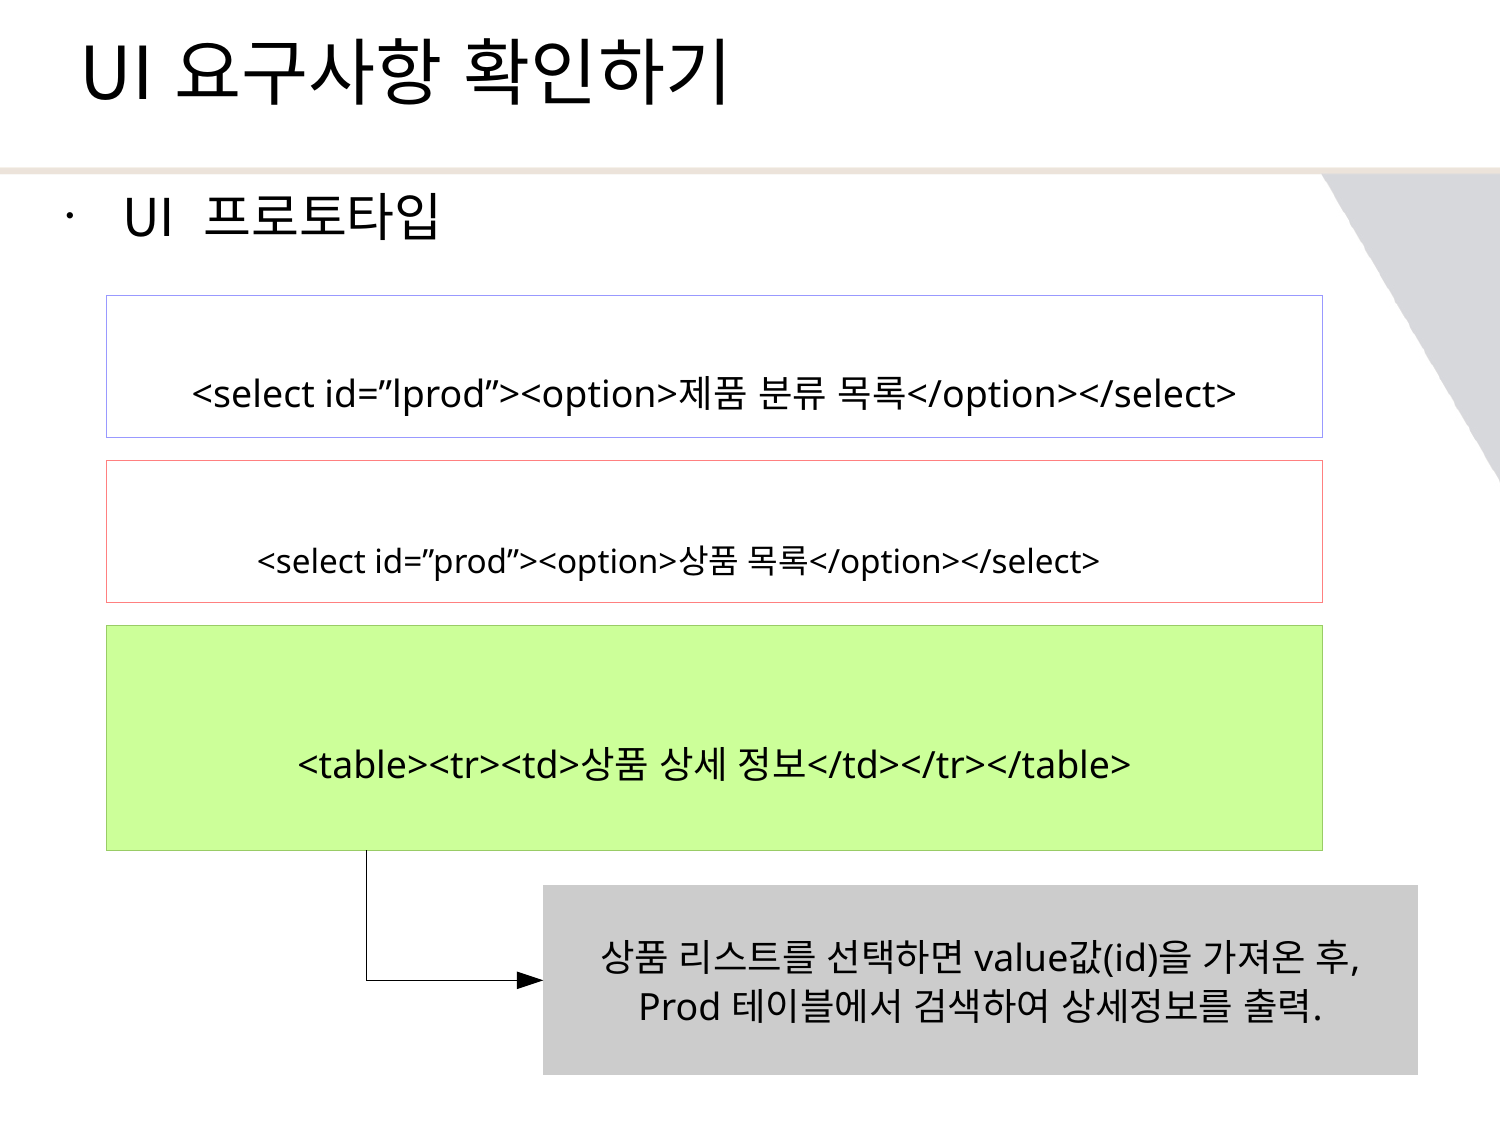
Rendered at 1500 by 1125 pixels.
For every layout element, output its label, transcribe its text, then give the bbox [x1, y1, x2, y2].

text_box <table><tr><td>상품 상세 정보</td></tr></table> [106, 625, 1323, 851]
title UI 요구사항 확인하기 [64, 19, 1322, 151]
picture [0, 0, 1500, 1125]
text_box <select id=”lprod”><option>제품 분류 목록</option></select> [106, 295, 1323, 438]
text_box 상품 리스트를 선택하면 value값(id)을 가져온 후, Prod 테이블에서 검색하여 상세정보를 출력. [543, 885, 1418, 1075]
text_box <select id=”prod”><option>상품 목록</option></select> [242, 484, 1157, 575]
text_box [106, 460, 1323, 603]
list UI 프로토타입 [50, 177, 1442, 1114]
